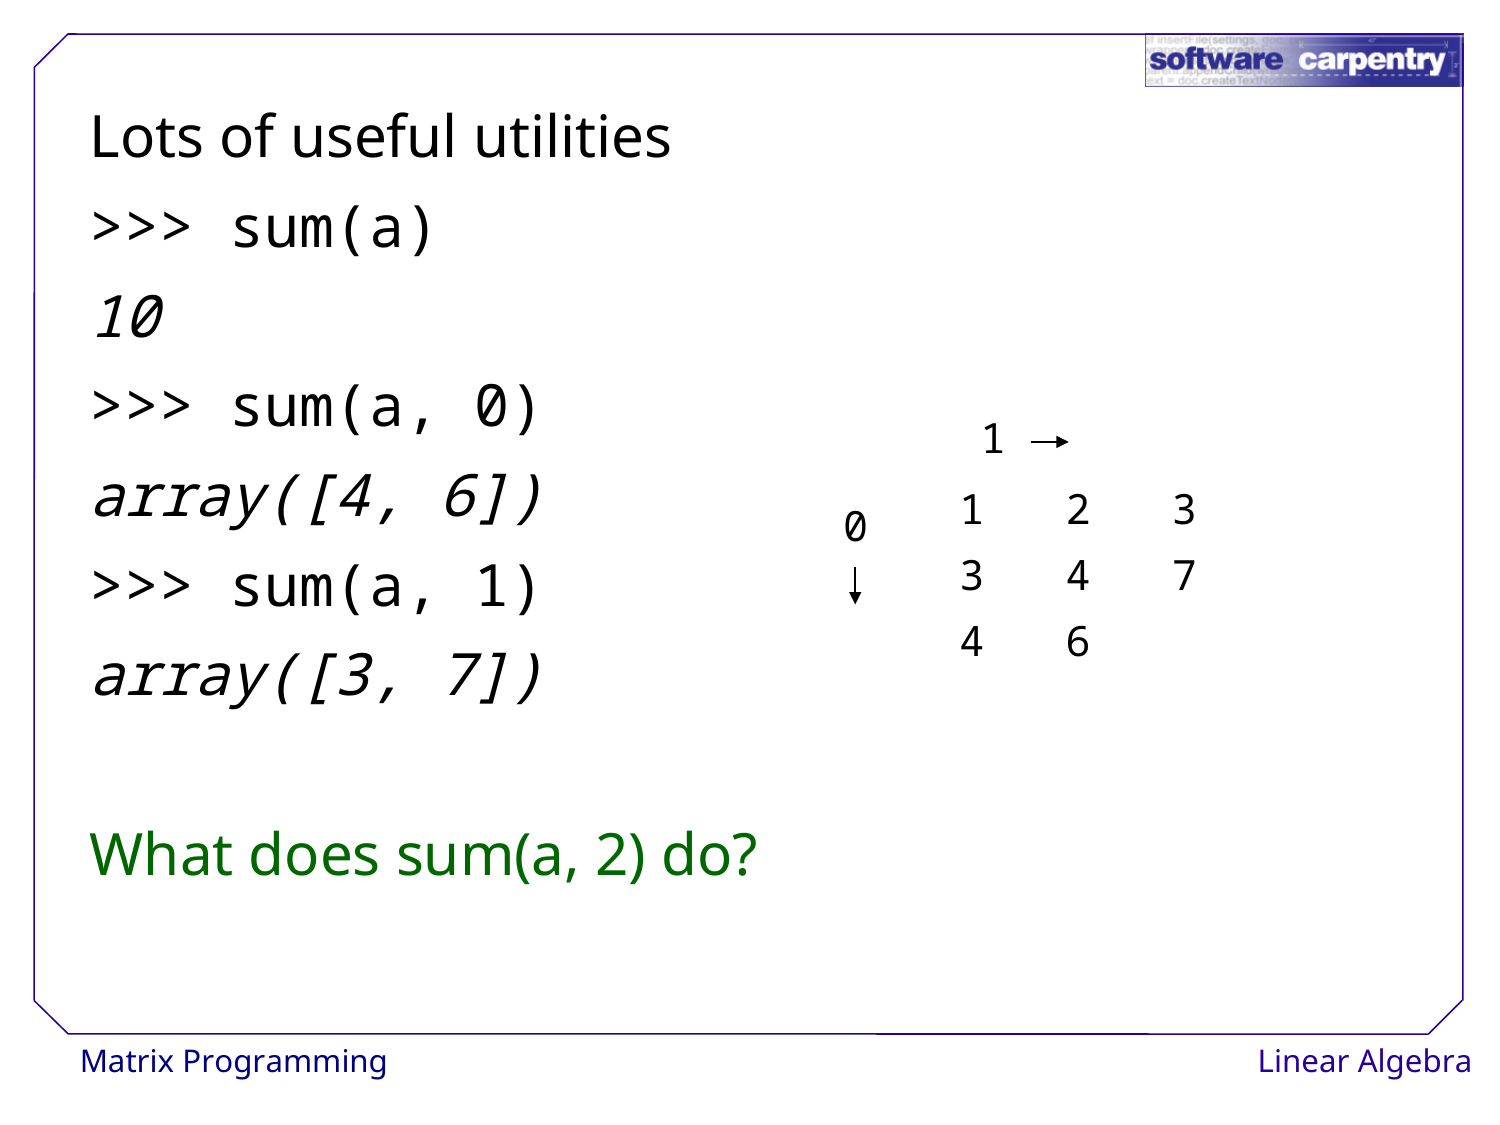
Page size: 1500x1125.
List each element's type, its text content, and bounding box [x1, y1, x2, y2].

table_cell 3 [919, 546, 1025, 612]
list Lots of useful utilities >>> sum(a) 10 >>> sum(a, 0) array([4, 6]) >>> sum(a, 1) array([3, 7]) What does sum(a, 2) do? [75, 99, 1426, 1013]
picture [1145, 33, 1464, 87]
text_box 1 [965, 404, 1021, 470]
table_header 1 [919, 479, 1025, 546]
table_cell 6 [1025, 612, 1131, 688]
table_cell [1131, 612, 1238, 688]
table_cell 7 [1131, 546, 1238, 612]
text_box 0 [828, 491, 884, 558]
table_cell 4 [1025, 546, 1131, 612]
table_header 2 [1025, 479, 1131, 546]
table_header 3 [1131, 479, 1238, 546]
table_cell 4 [919, 612, 1025, 688]
